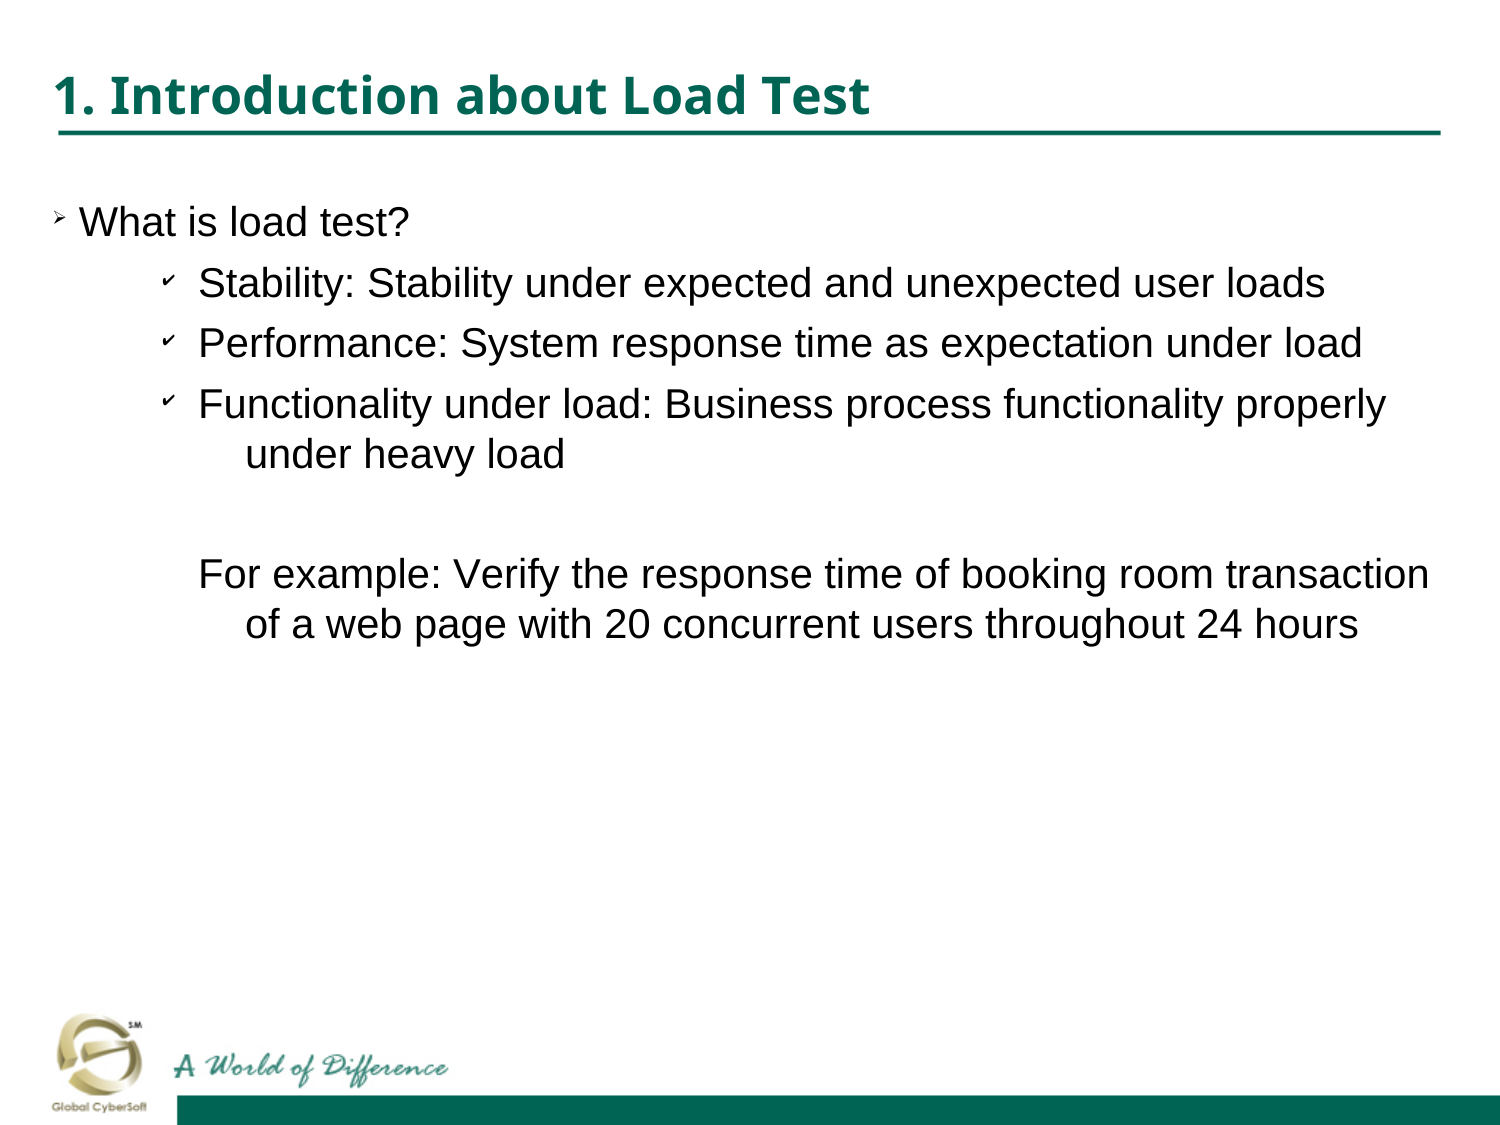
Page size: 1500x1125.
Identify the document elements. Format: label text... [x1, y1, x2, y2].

picture [0, 0, 1500, 1125]
list What is load test? Stability: Stability under expected and unexpected user loads Performance: System response time as expectation under load Functionality under load: Business process functionality properly under heavy load For example: Verify the response time of booking room transaction of a web page with 20 concurrent users throughout 24 hours [37, 187, 1463, 1013]
title 1. Introduction about Load Test [37, 0, 1463, 187]
